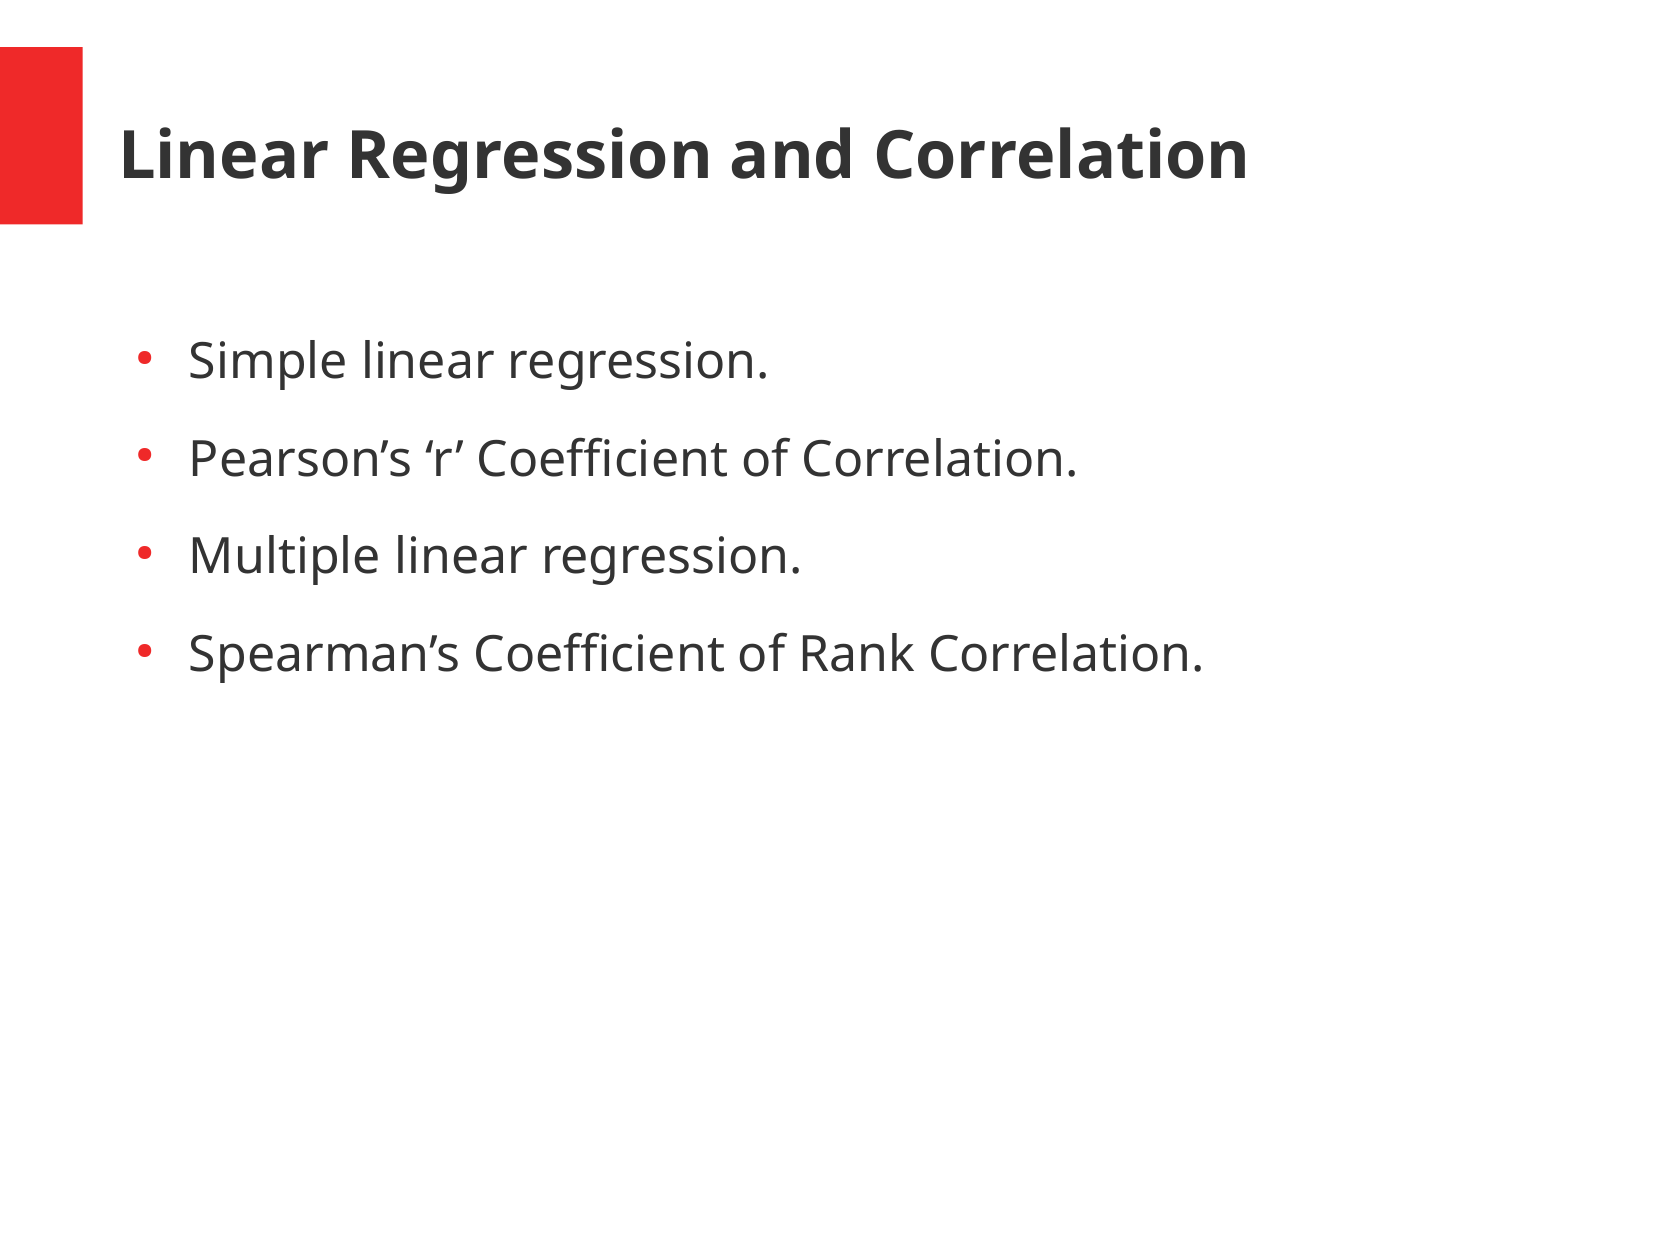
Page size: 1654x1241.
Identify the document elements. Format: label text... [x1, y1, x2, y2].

list Simple linear regression. Pearson’s ‘r’ Coefficient of Correlation. Multiple linear regression. Spearman’s Coefficient of Rank Correlation. [118, 324, 1536, 1074]
title Linear Regression and Correlation [118, 49, 1571, 257]
